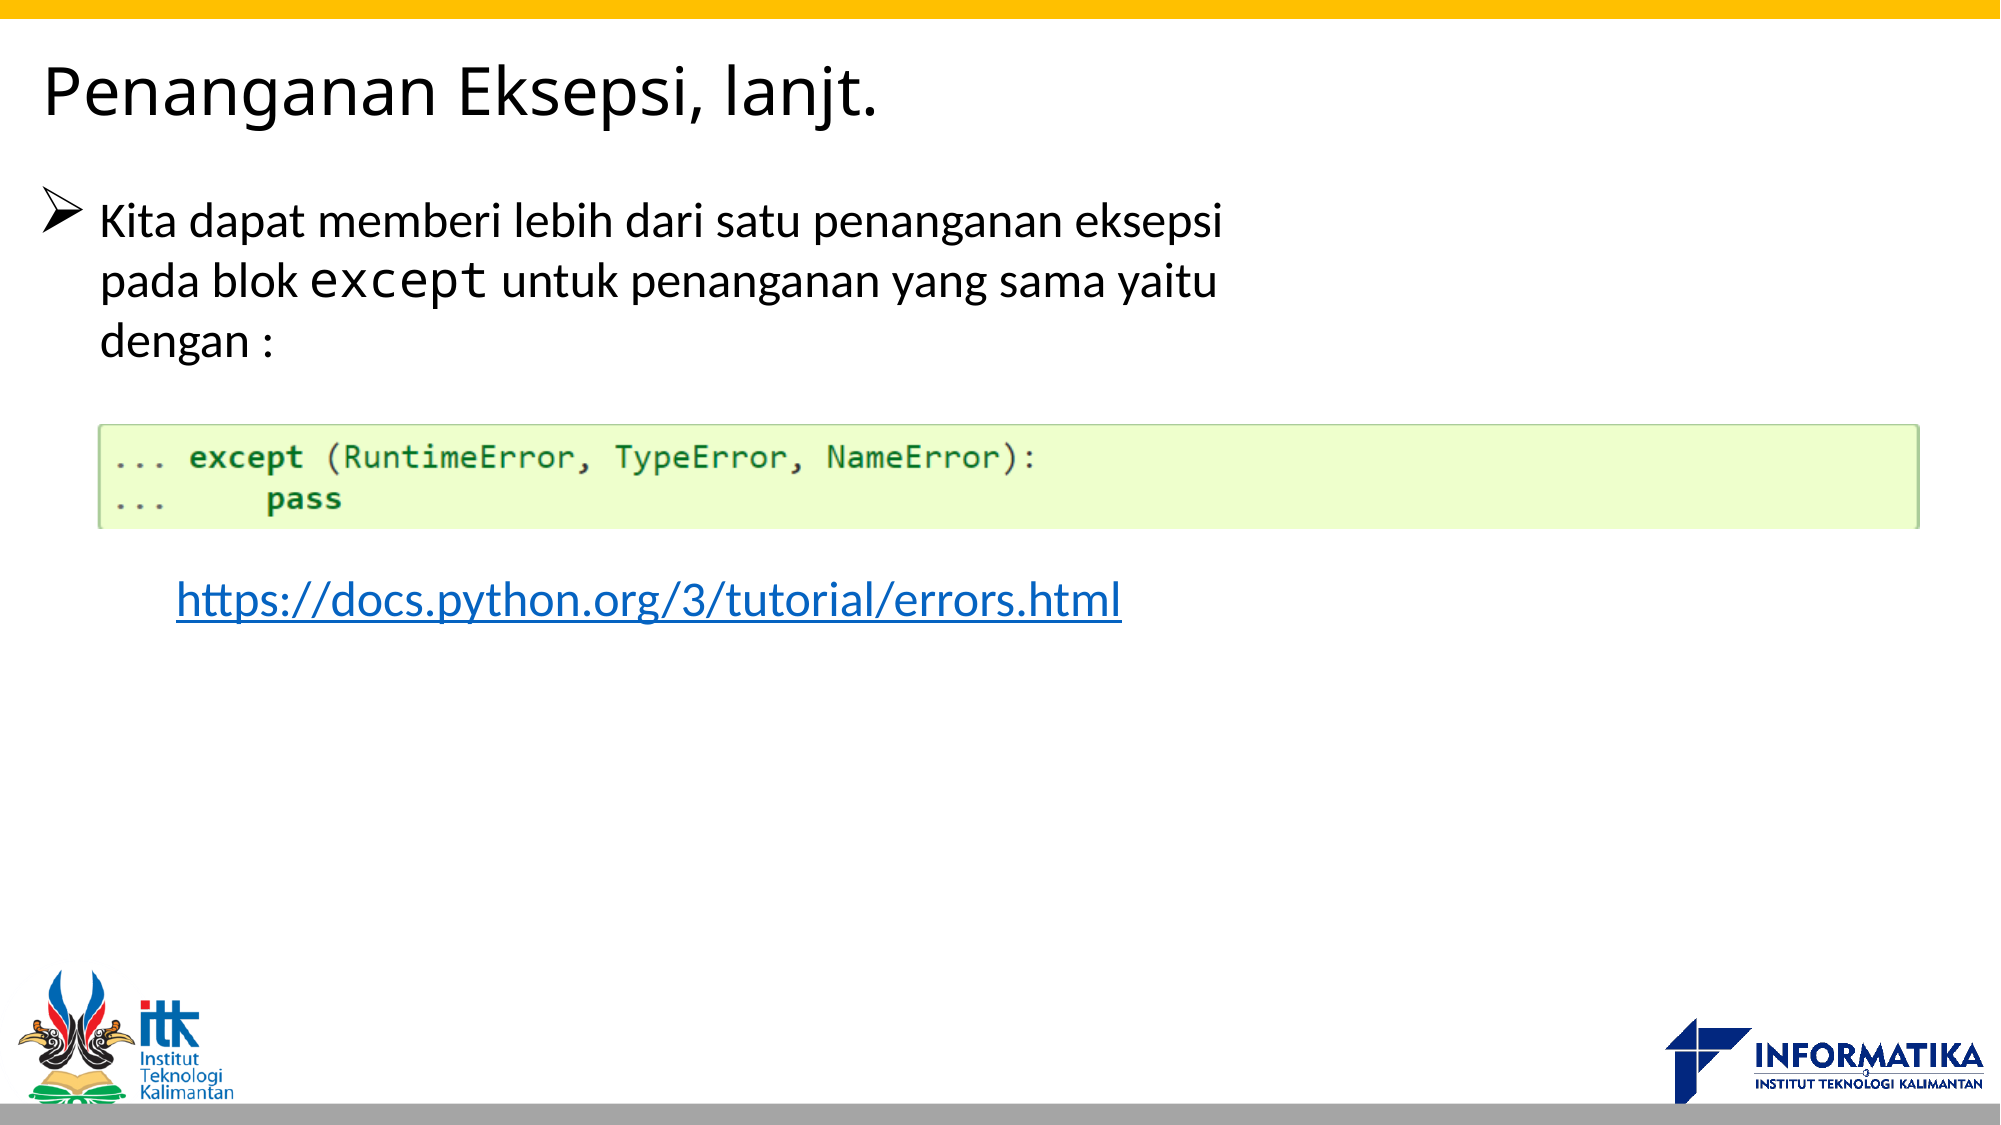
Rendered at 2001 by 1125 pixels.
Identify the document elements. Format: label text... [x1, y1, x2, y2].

picture [1664, 1017, 1984, 1103]
text_box Kita dapat memberi lebih dari satu penanganan eksepsi pada blok except untuk penanganan yang sama yaitu dengan : [22, 180, 1296, 376]
picture [95, 424, 1920, 529]
title Penanganan Eksepsi, lanjt. [22, 38, 1887, 162]
text_box https://docs.python.org/3/tutorial/errors.html [161, 559, 1138, 634]
picture [0, 936, 252, 1103]
text_box [0, 0, 2000, 19]
